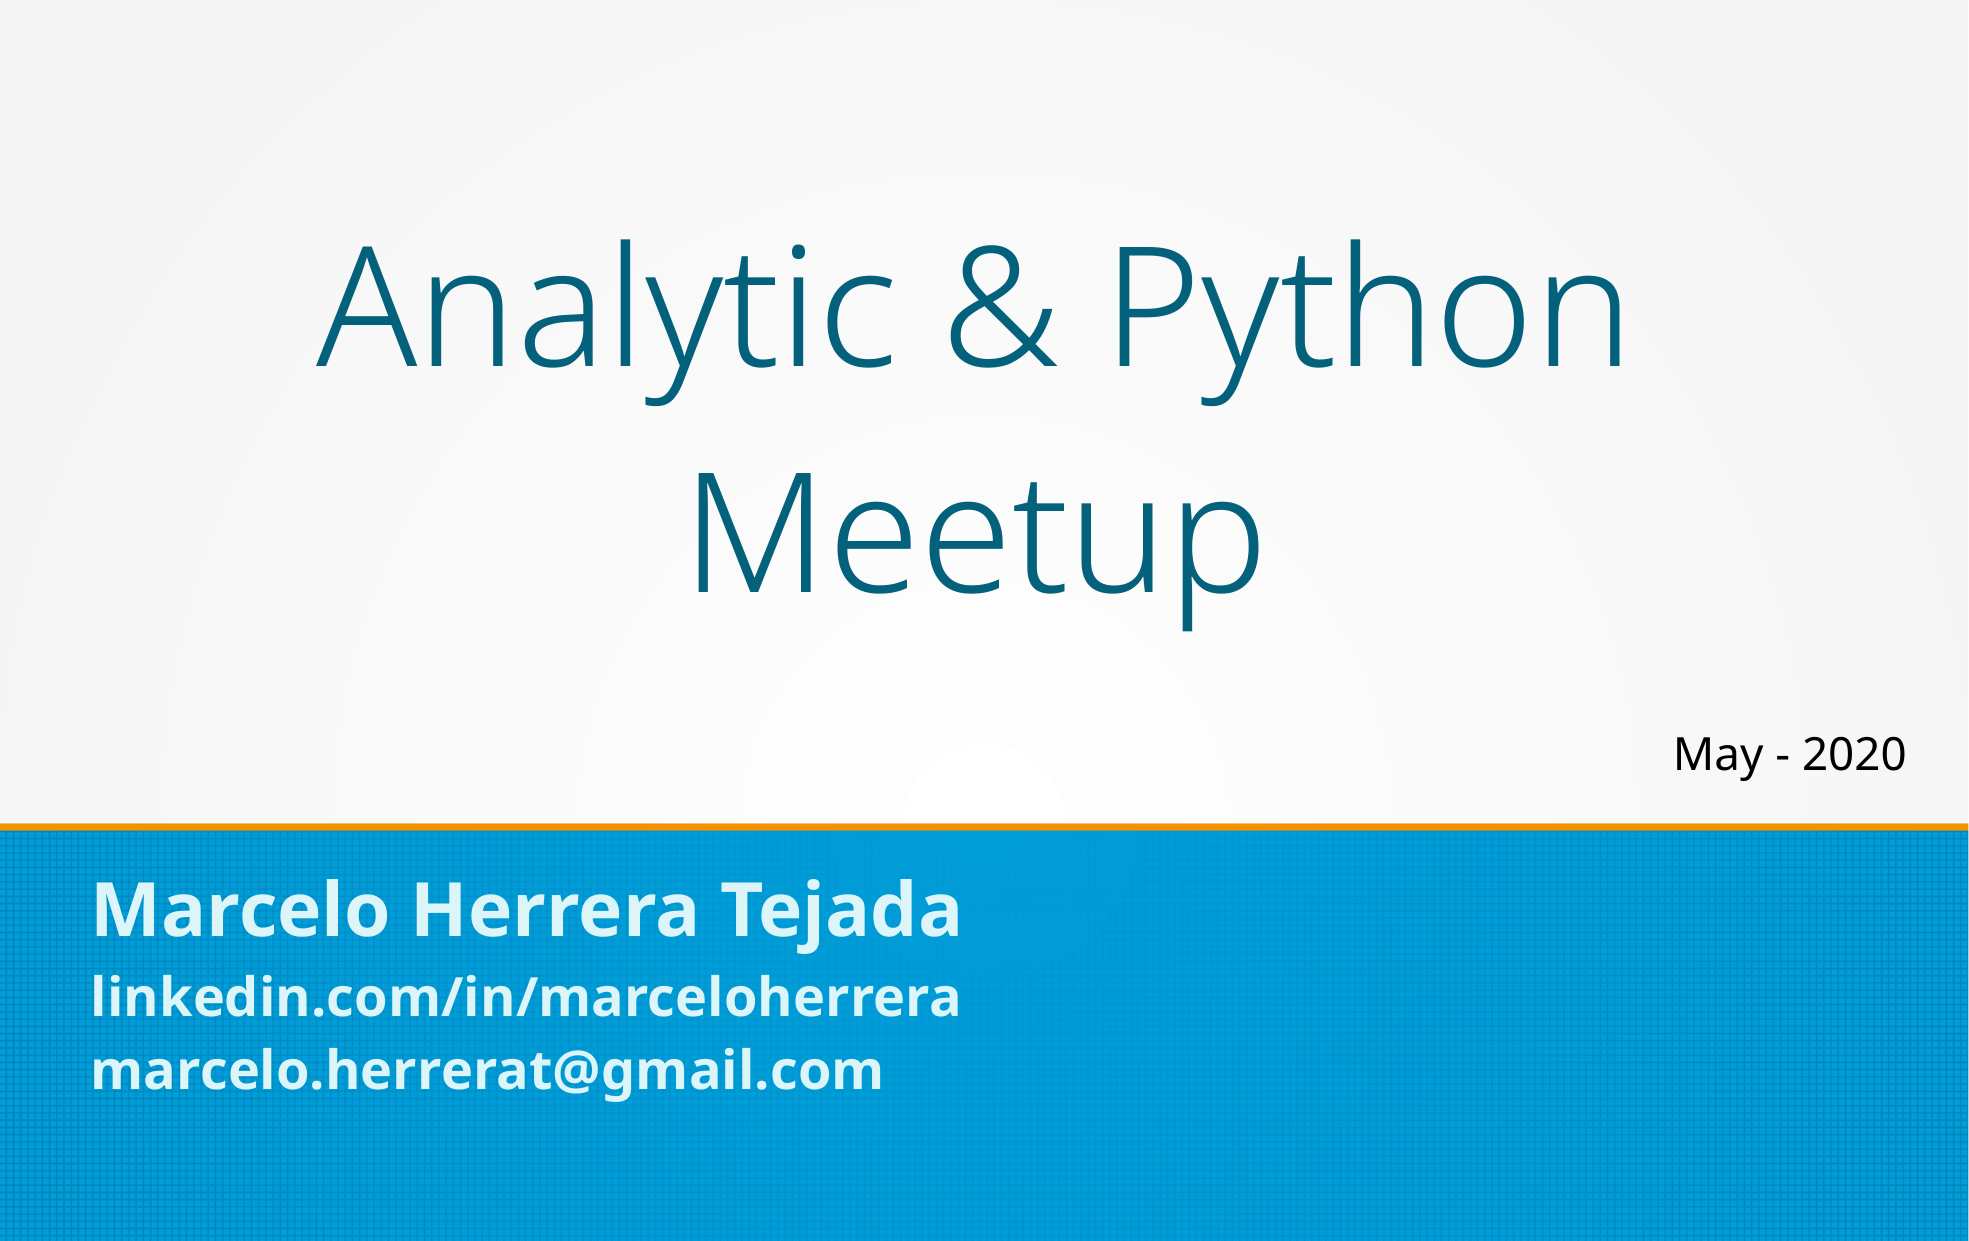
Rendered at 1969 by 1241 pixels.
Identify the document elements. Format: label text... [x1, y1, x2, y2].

text_box May - 2020 [1667, 720, 1936, 786]
title Analytic & Python Meetup [90, 49, 1862, 781]
subtitle Marcelo Herrera Tejada linkedin.com/in/marceloherrera marcelo.herrerat@gmail.com [90, 855, 1861, 1111]
picture [0, 0, 1969, 830]
